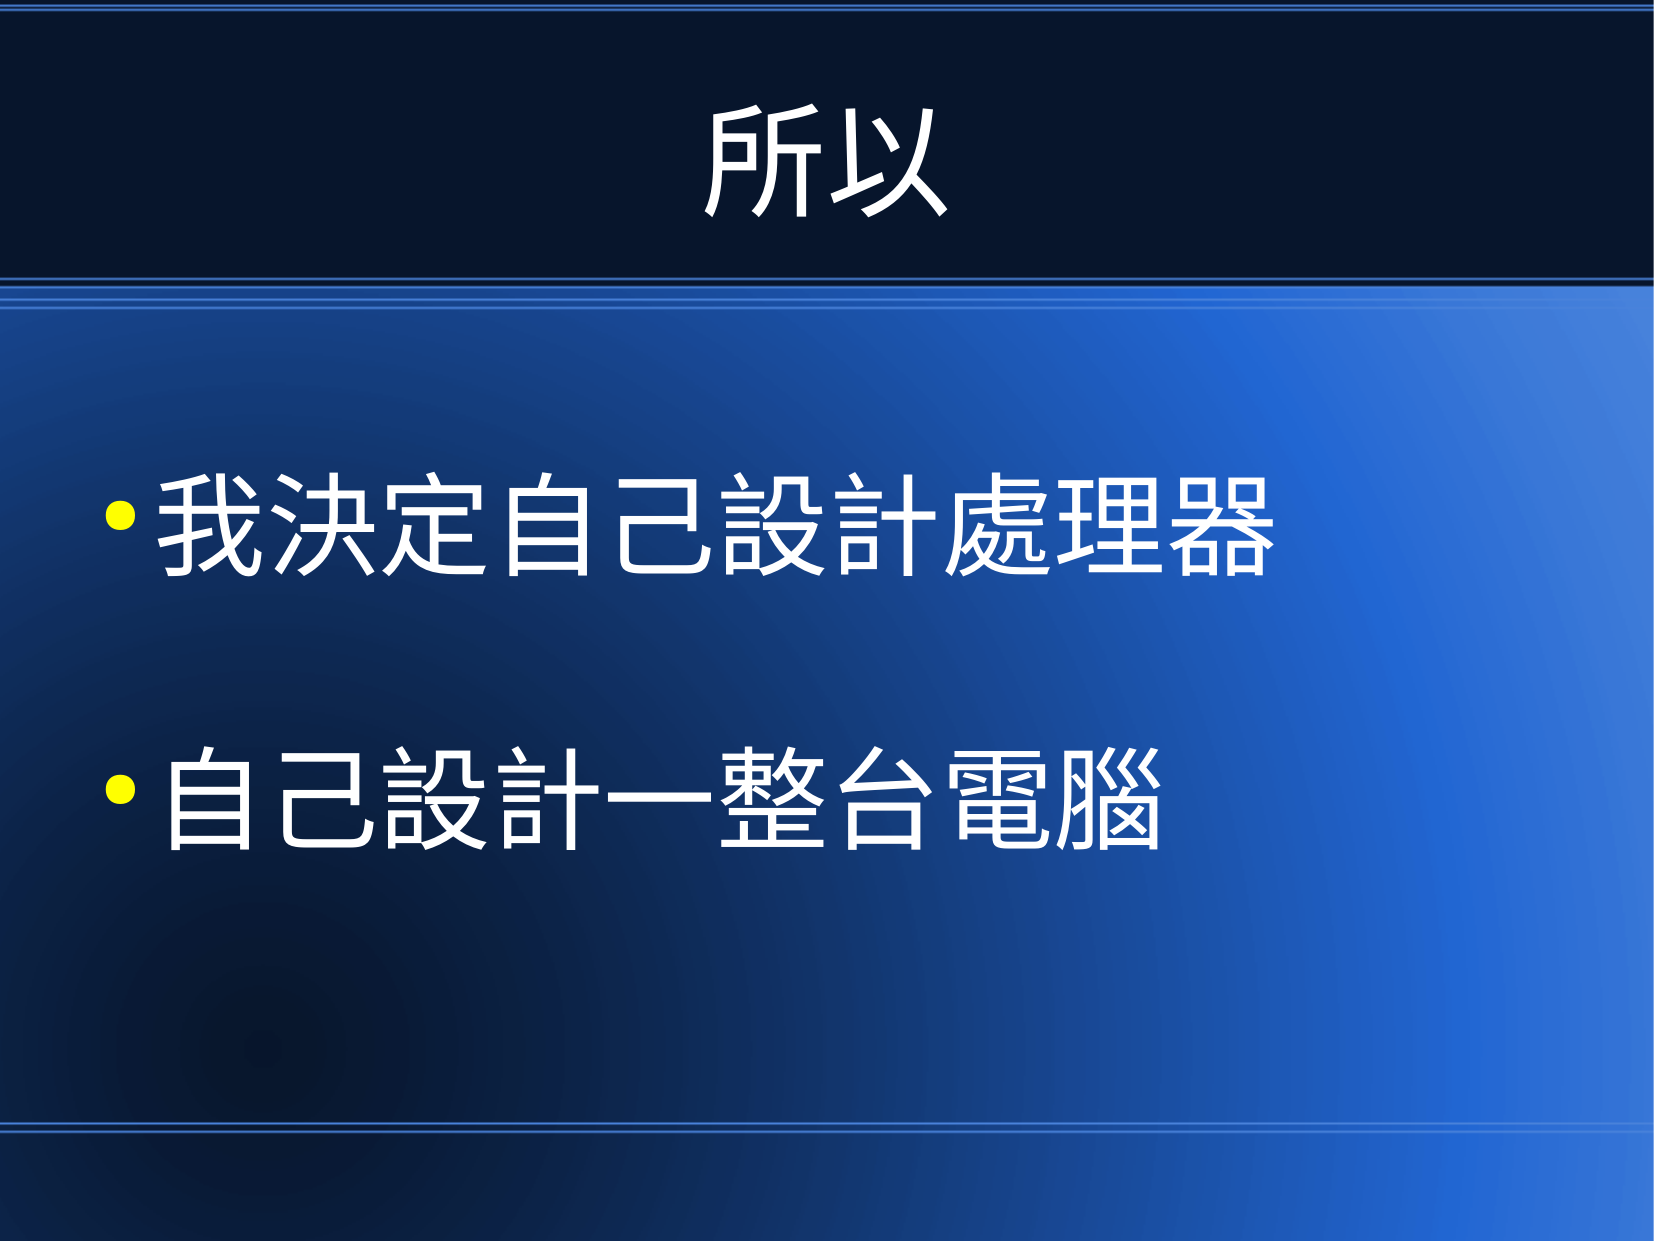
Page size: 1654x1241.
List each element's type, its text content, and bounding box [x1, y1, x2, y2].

title 所以 [82, 49, 1571, 257]
list 我決定自己設計處理器 自己設計一整台電腦 [82, 355, 1571, 1241]
picture [0, 0, 1654, 1241]
